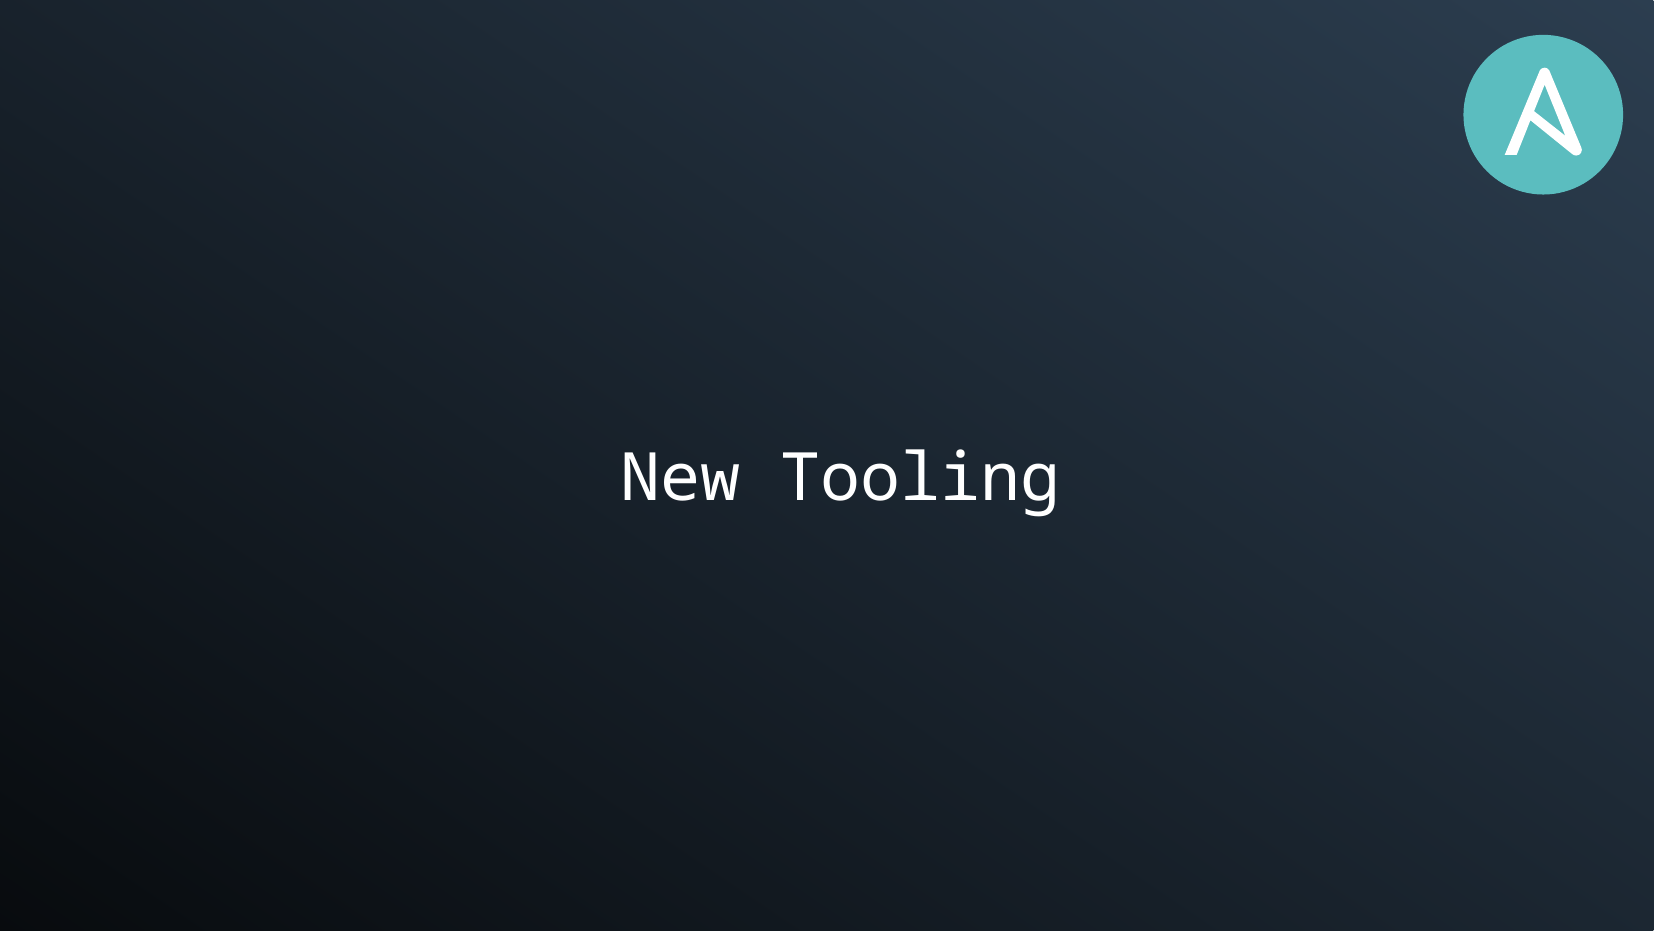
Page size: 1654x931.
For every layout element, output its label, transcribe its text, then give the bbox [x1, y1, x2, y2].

subtitle New Tooling [187, 300, 1493, 650]
